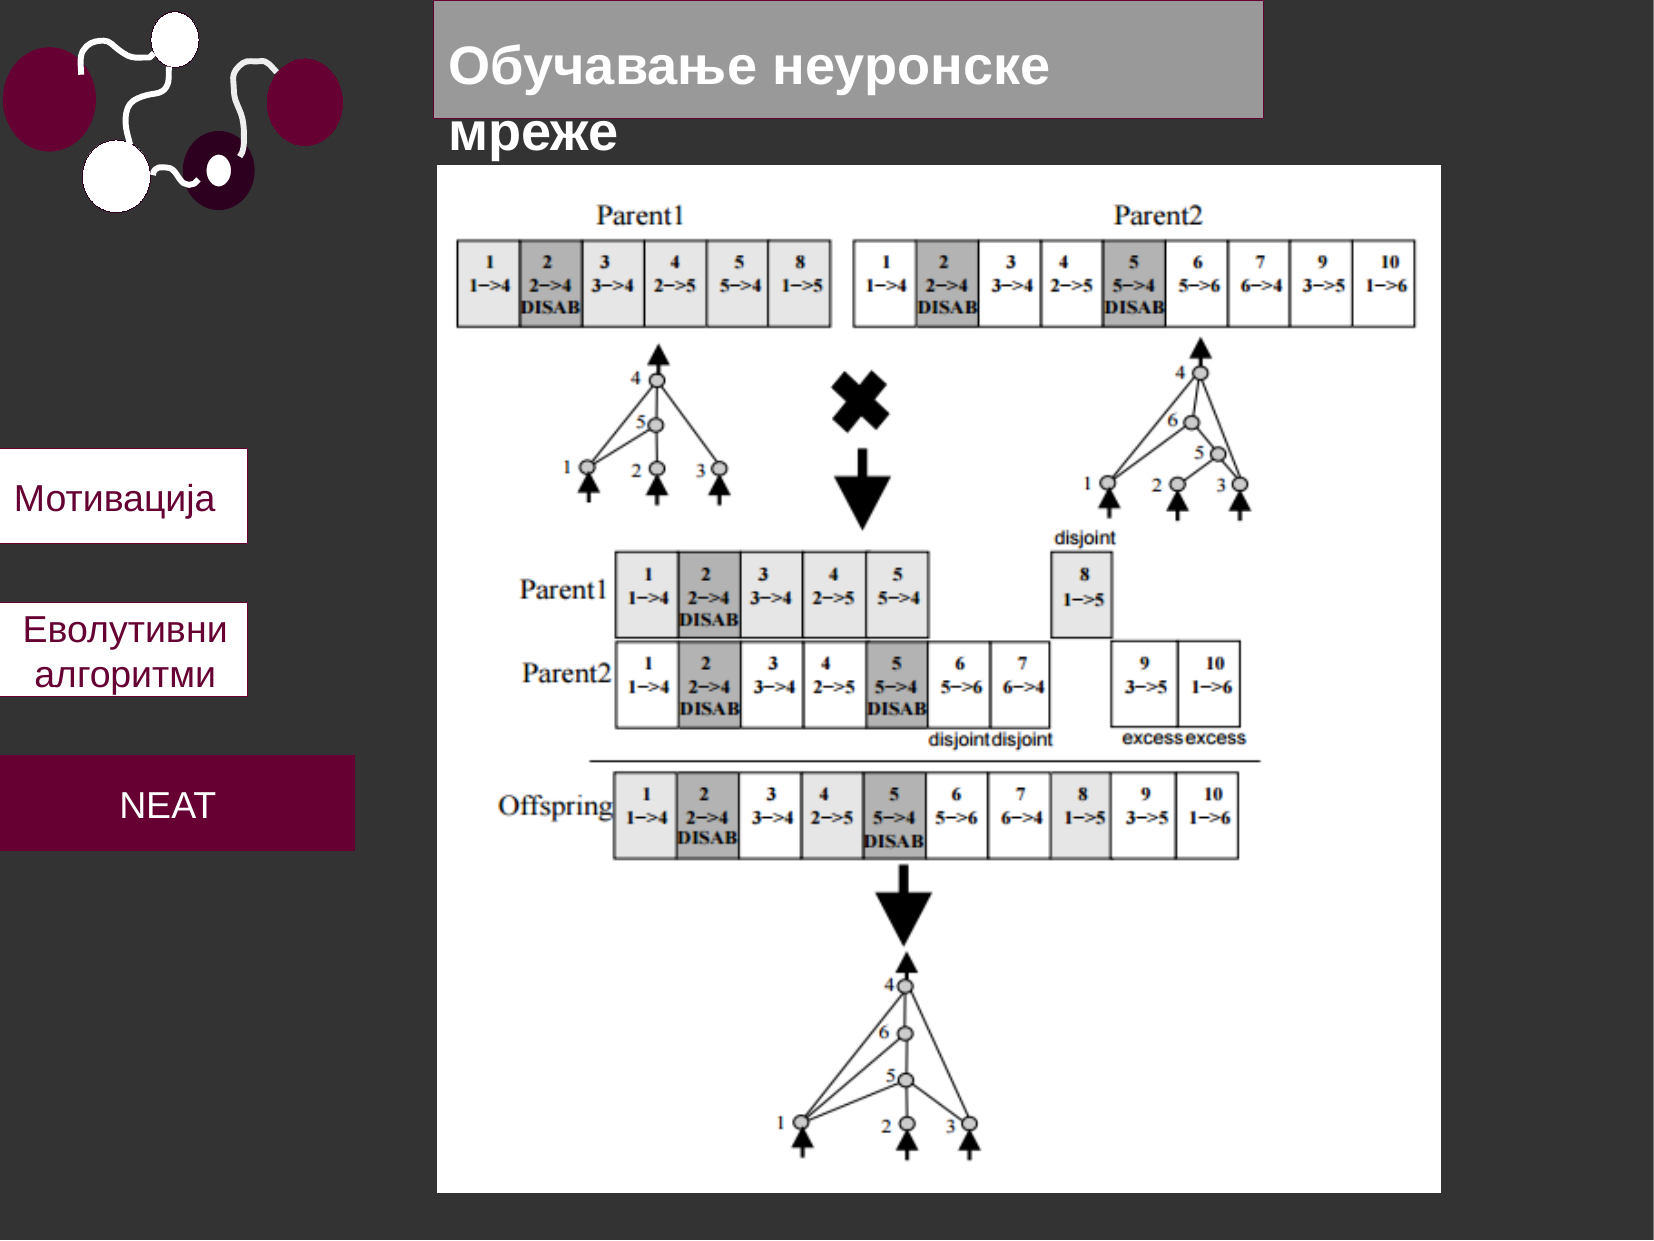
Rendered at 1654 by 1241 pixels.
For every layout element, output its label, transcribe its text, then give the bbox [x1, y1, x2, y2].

text_box [11, 56, 88, 143]
text_box [150, 11, 200, 68]
text_box NEAT [0, 755, 355, 851]
text_box [433, 0, 1264, 119]
text_box [82, 139, 151, 213]
text_box Мотивација [0, 448, 248, 544]
picture [437, 165, 1441, 1193]
text_box Еволутивни алгоритми [0, 602, 248, 697]
text_box [267, 58, 343, 146]
text_box [194, 142, 243, 199]
